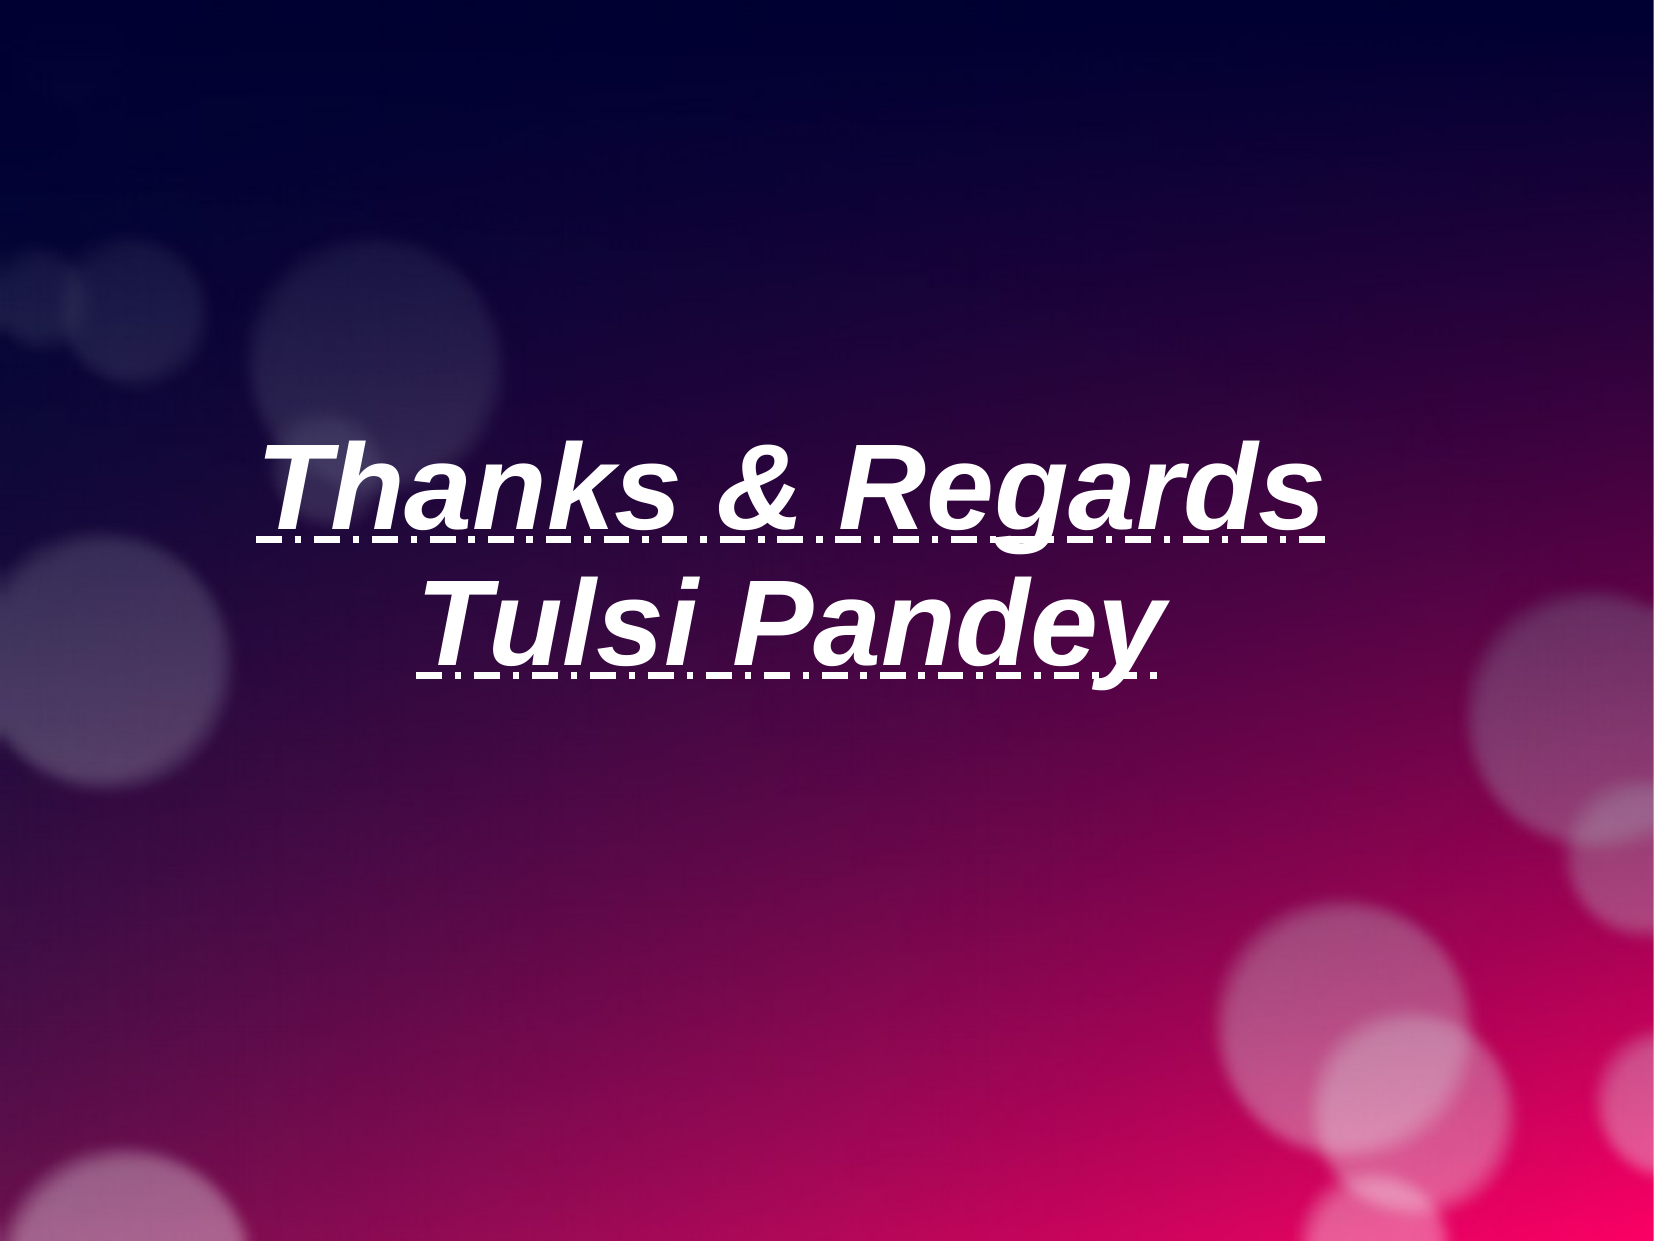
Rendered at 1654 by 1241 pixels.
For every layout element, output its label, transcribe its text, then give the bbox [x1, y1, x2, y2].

title Thanks & Regards Tulsi Pandey [47, 413, 1536, 697]
picture [0, 0, 1654, 1241]
